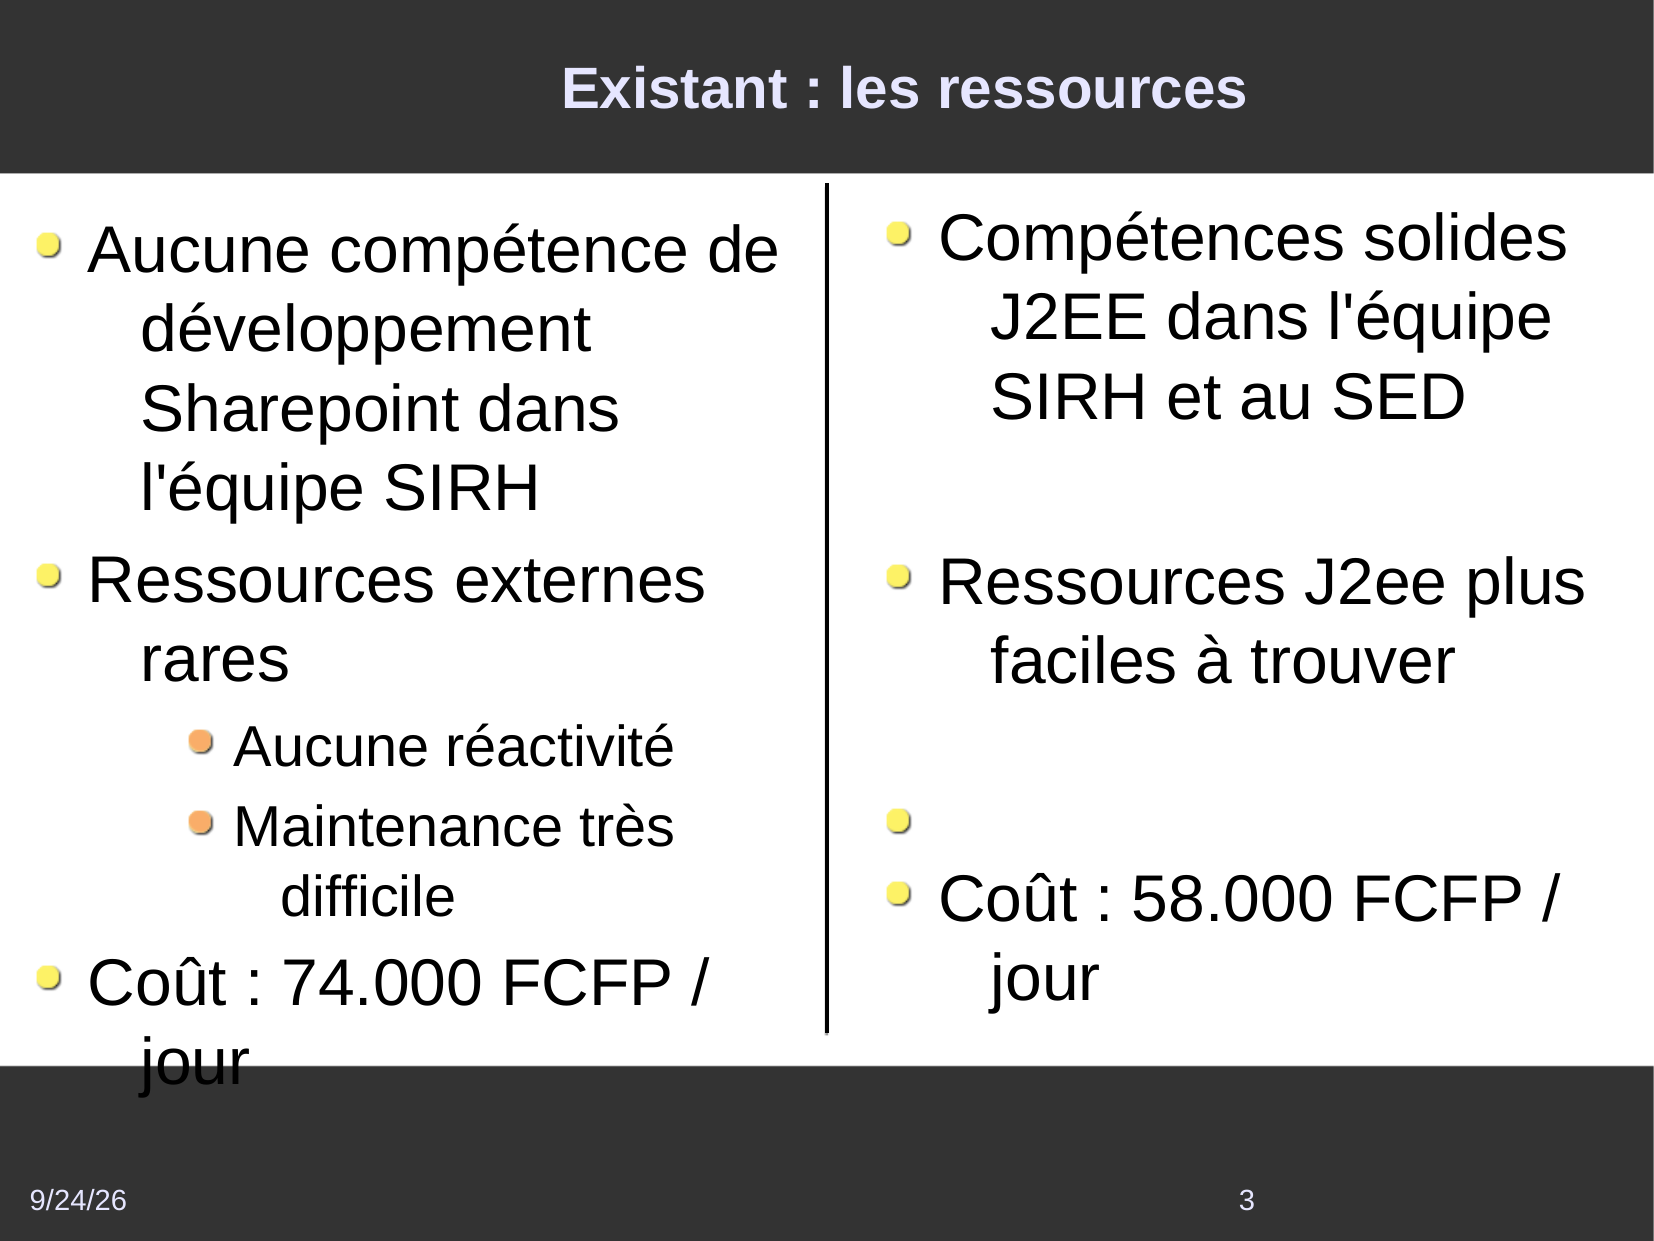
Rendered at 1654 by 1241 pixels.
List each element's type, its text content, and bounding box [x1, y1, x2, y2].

title Existant : les ressources [561, 11, 1625, 160]
text_box [1238, 1181, 1625, 1241]
text_box [29, 1181, 566, 1241]
list Aucune compétence de développement Sharepoint dans l'équipe SIRH Ressources externes rares Aucune réactivité Maintenance très difficile Coût : 74.000 FCFP / jour [0, 206, 816, 1045]
list Compétences solides J2EE dans l'équipe SIRH et au SED Ressources J2ee plus faciles à trouver Coût : 58.000 FCFP / jour [850, 194, 1631, 1022]
